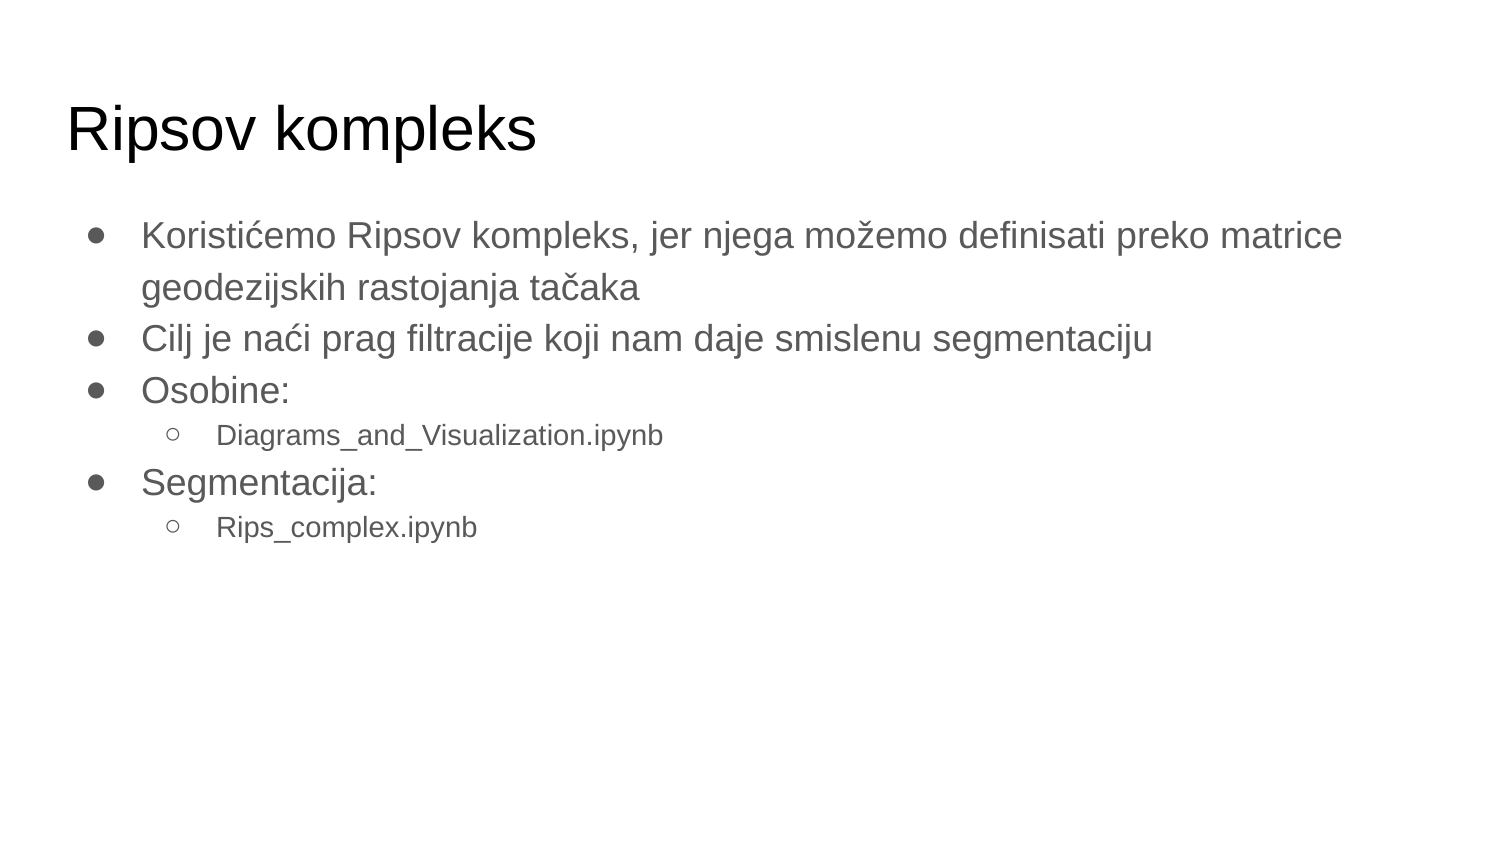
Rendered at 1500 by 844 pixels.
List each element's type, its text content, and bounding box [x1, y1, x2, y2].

list Koristićemo Ripsov kompleks, jer njega možemo definisati preko matrice geodezijskih rastojanja tačaka Cilj je naći prag filtracije koji nam daje smislenu segmentaciju Osobine: Diagrams_and_Visualization.ipynb Segmentacija: Rips_complex.ipynb [51, 189, 1449, 750]
title Ripsov kompleks [51, 72, 1449, 167]
